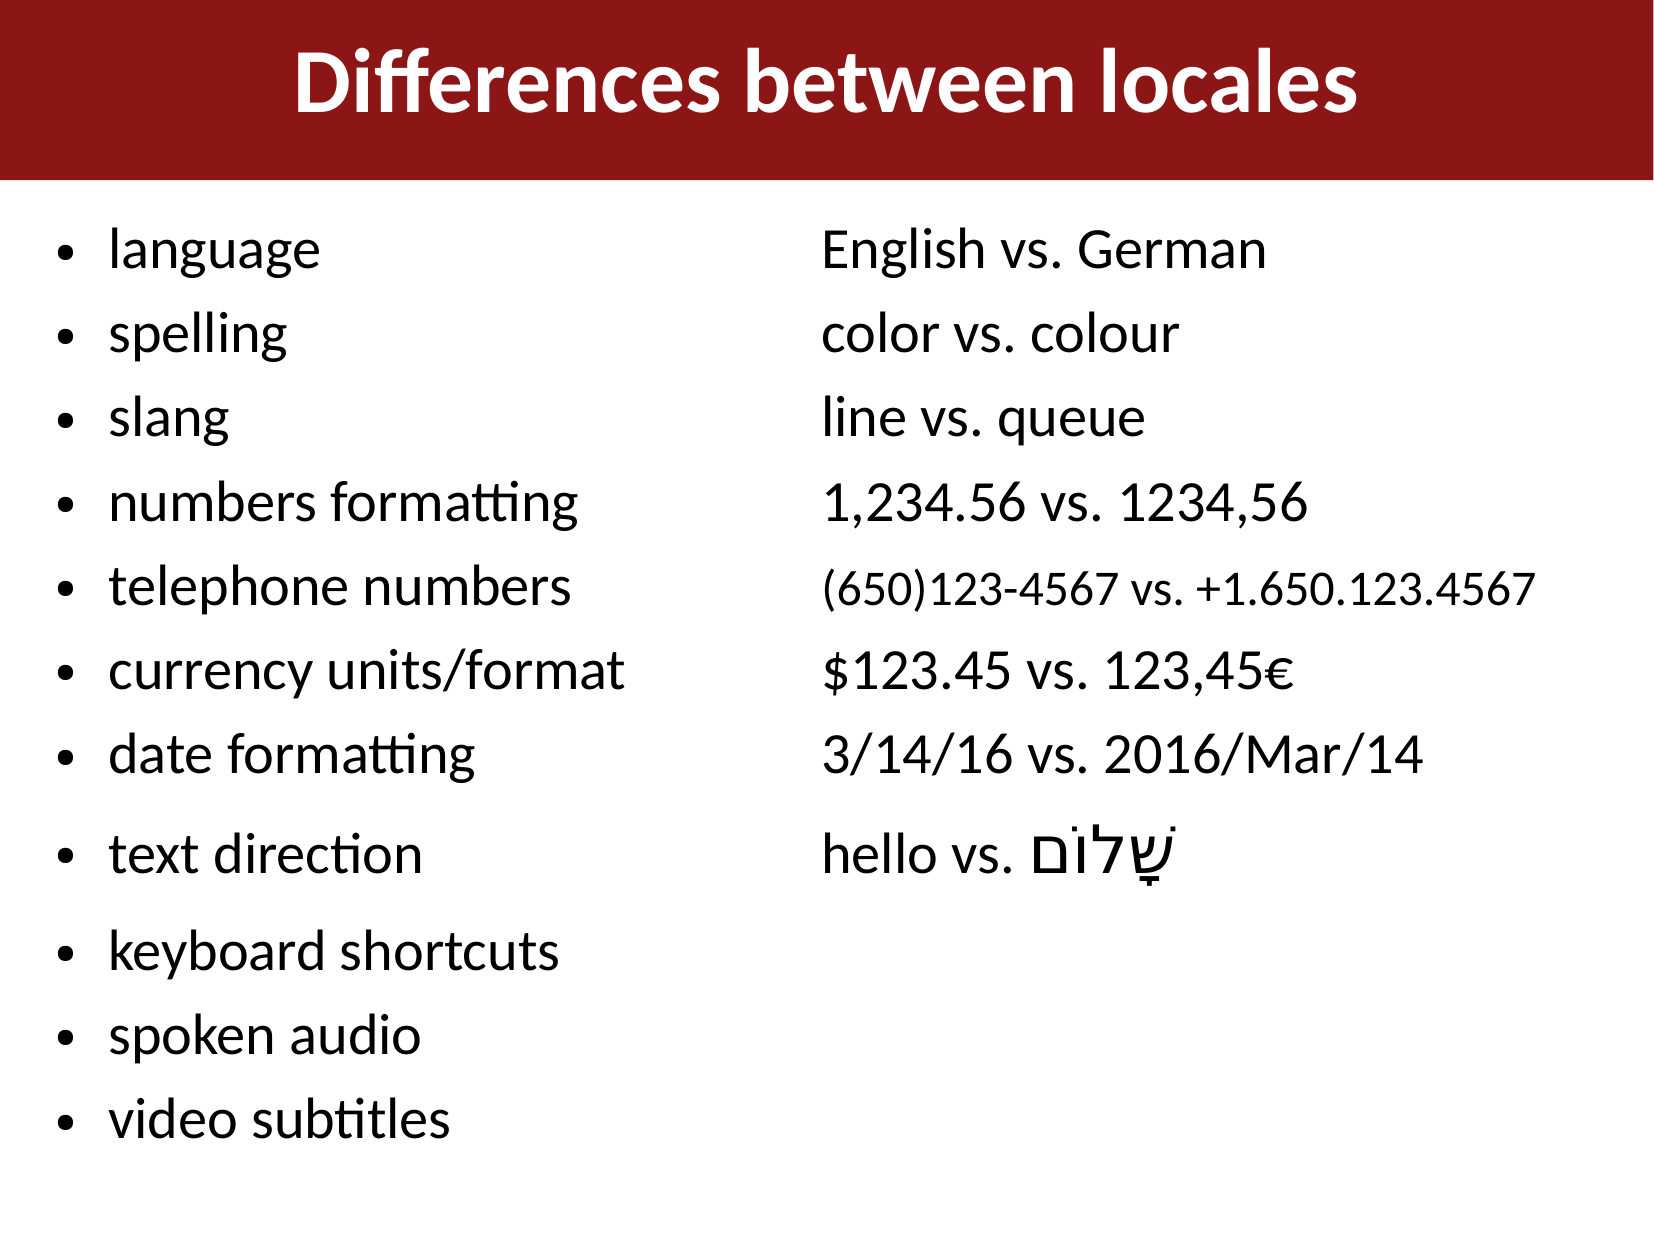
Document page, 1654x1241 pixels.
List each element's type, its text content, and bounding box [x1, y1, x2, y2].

title Differences between locales [0, 0, 1654, 181]
list language English vs. German spelling color vs. colour slang line vs. queue numbers formatting 1,234.56 vs. 1234,56 telephone numbers (650)123-4567 vs. +1.650.123.4567 currency units/format $123.45 vs. 123,45€ date formatting 3/14/16 vs. 2016/Mar/14 text direction hello vs. שָׁלוֹם keyboard shortcuts spoken audio video subtitles [37, 225, 1636, 1186]
